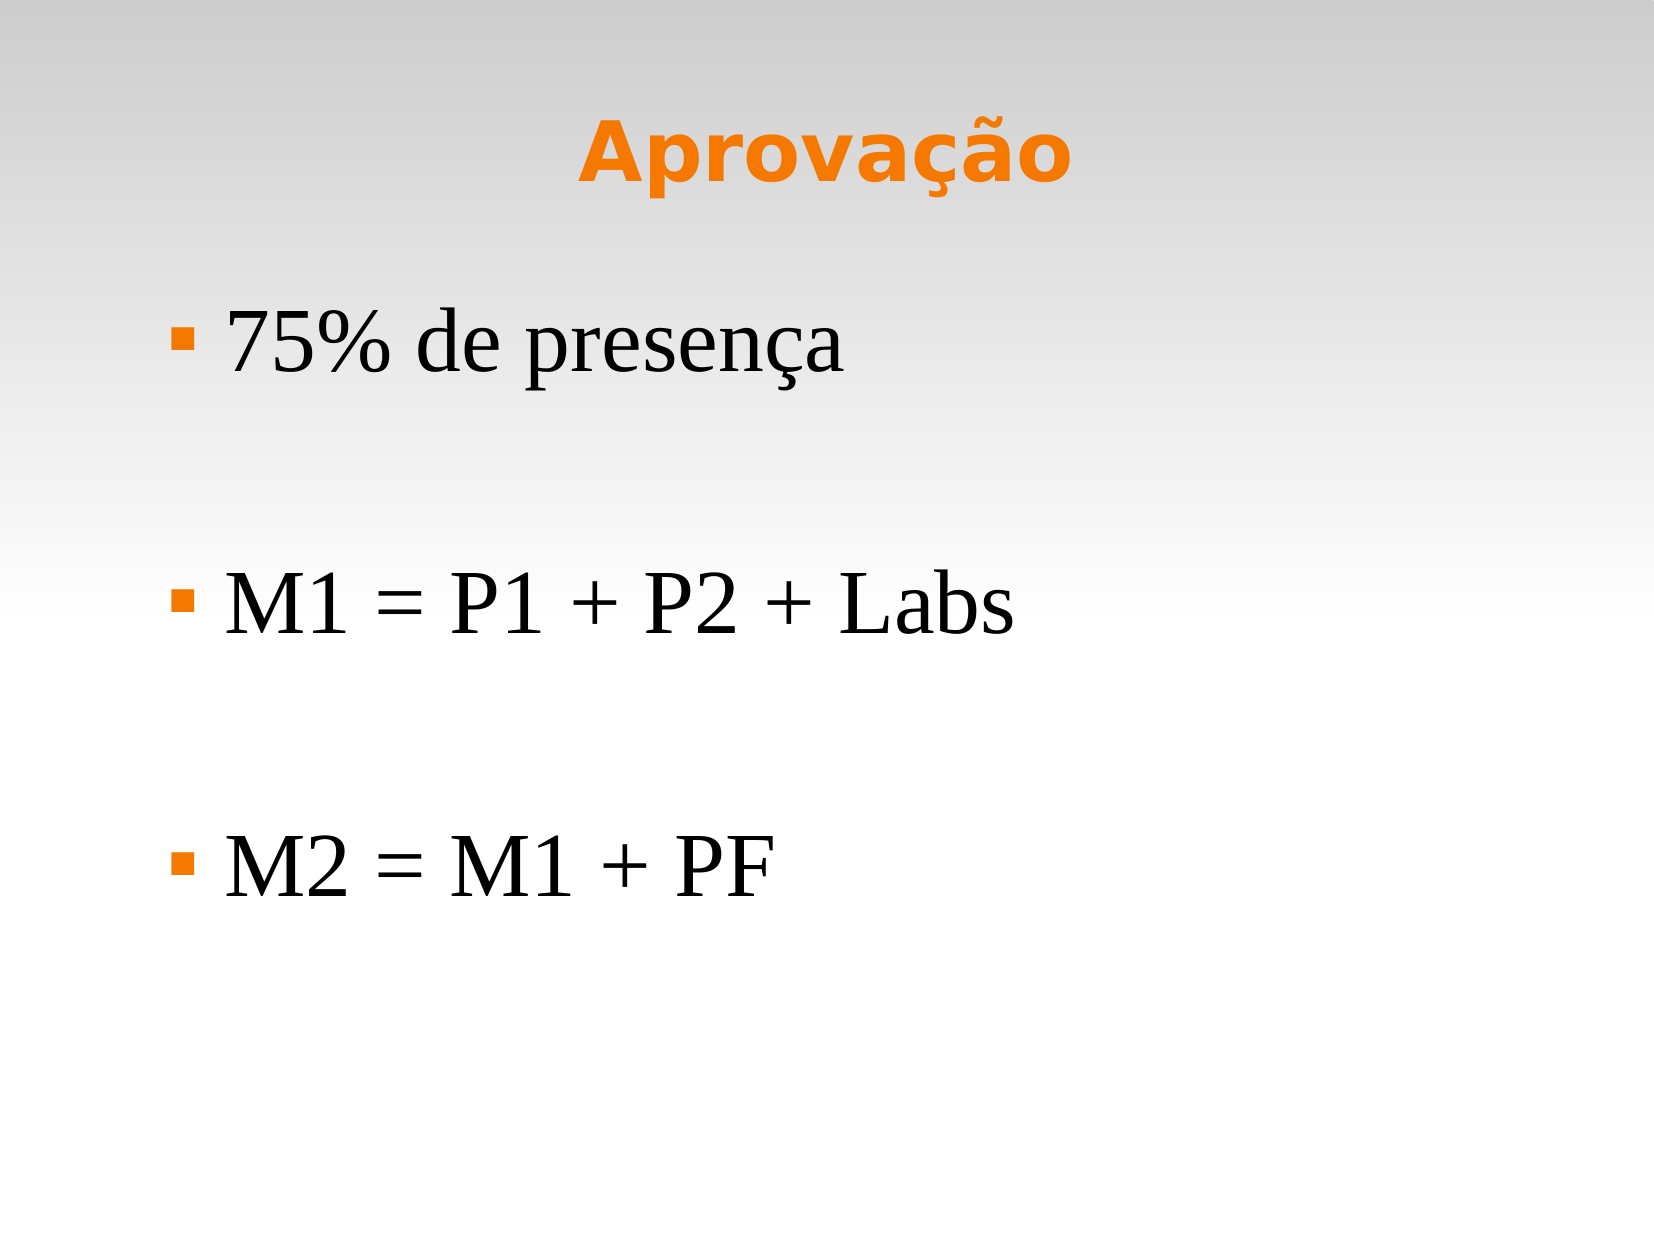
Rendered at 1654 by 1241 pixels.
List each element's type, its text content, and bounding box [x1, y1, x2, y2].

list 75% de presença M1 = P1 + P2 + Labs M2 = M1 + PF [82, 290, 1571, 1109]
title Aprovação [82, 49, 1571, 257]
